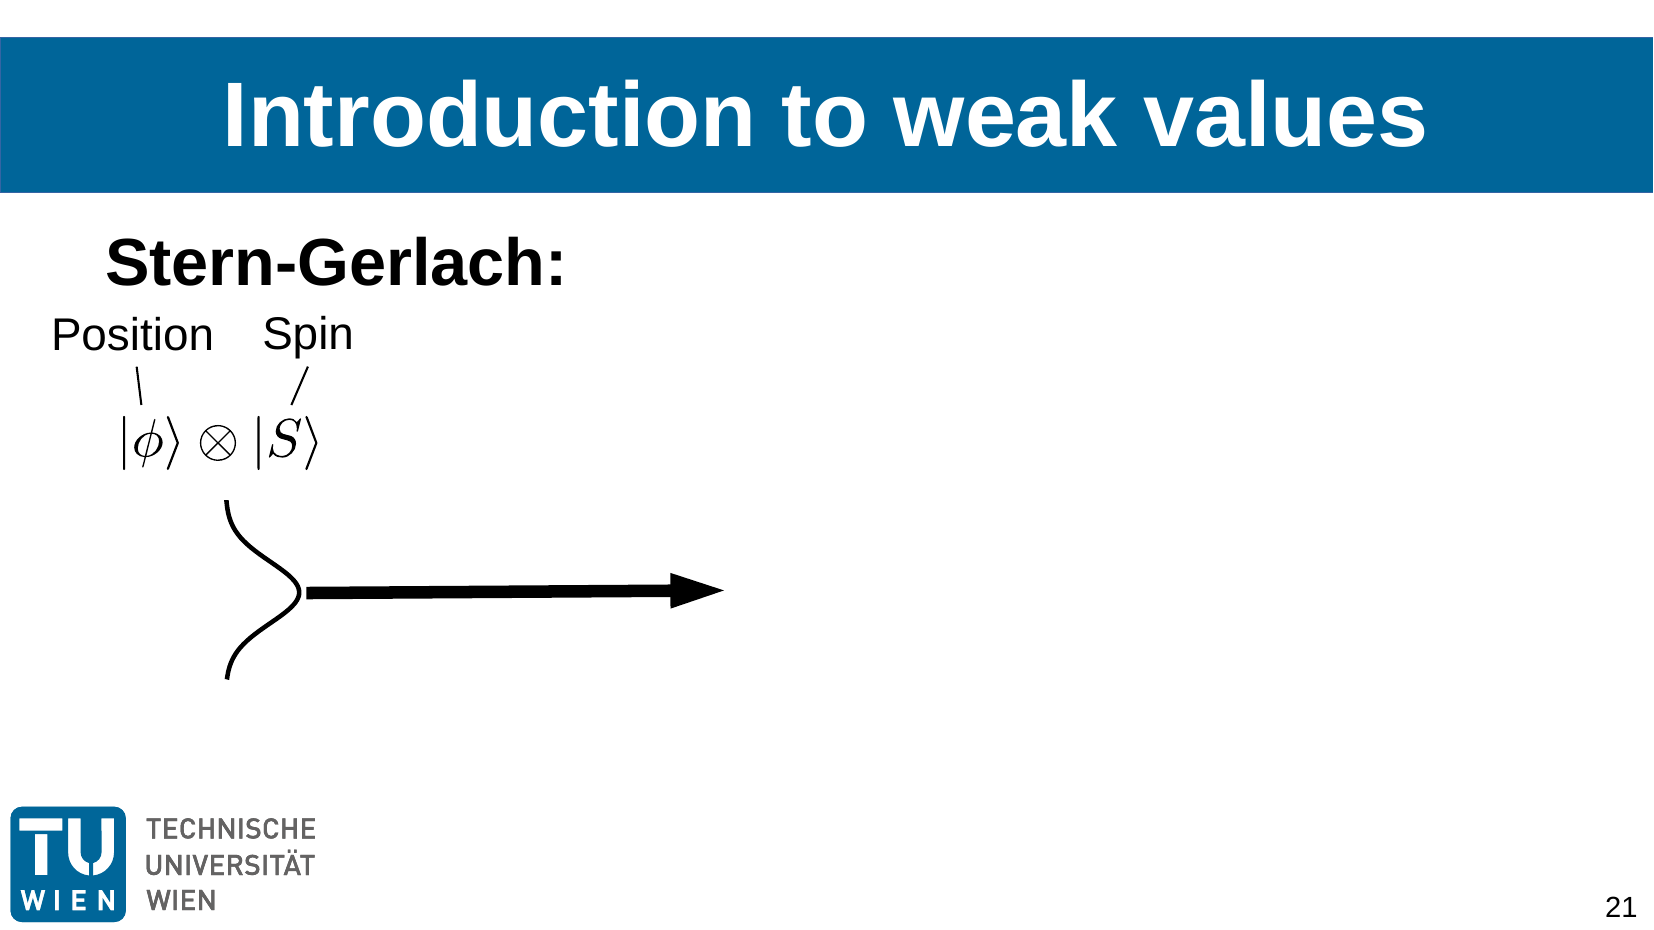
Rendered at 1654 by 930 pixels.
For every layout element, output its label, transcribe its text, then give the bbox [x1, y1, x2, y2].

list Stern-Gerlach: [105, 225, 1593, 765]
title Introduction to weak values [0, 37, 1653, 193]
picture [187, 489, 323, 691]
text_box Position [36, 301, 233, 368]
picture [113, 412, 331, 478]
text_box Spin [247, 300, 371, 367]
